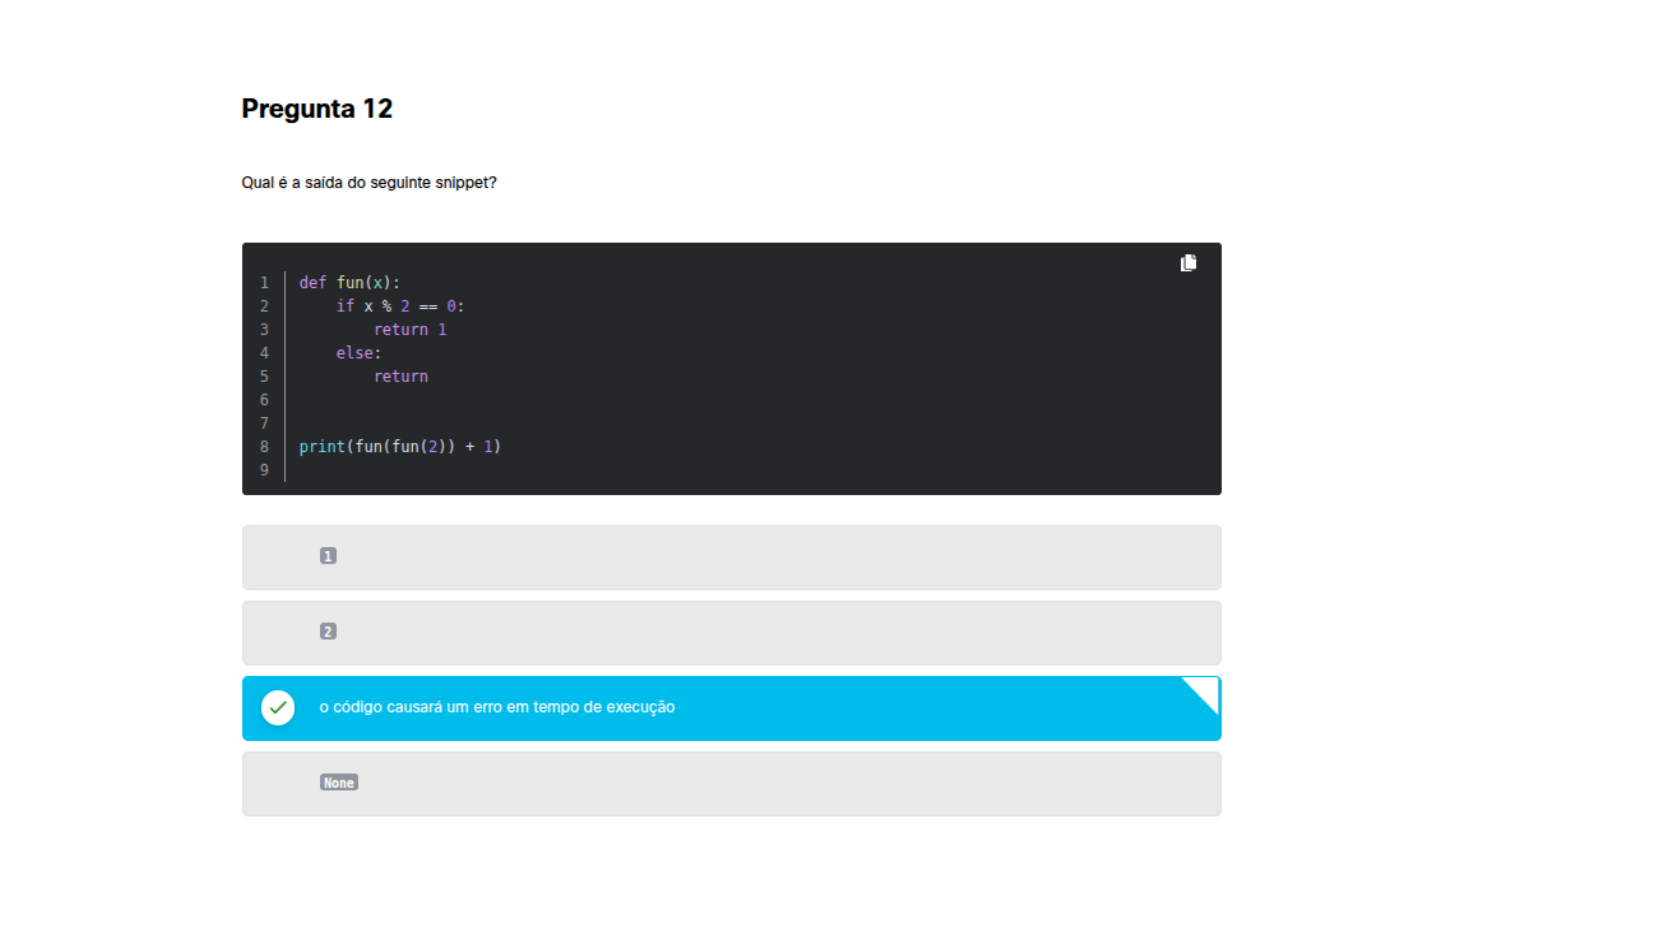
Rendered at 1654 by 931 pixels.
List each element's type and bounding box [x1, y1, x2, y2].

picture [236, 88, 1241, 827]
